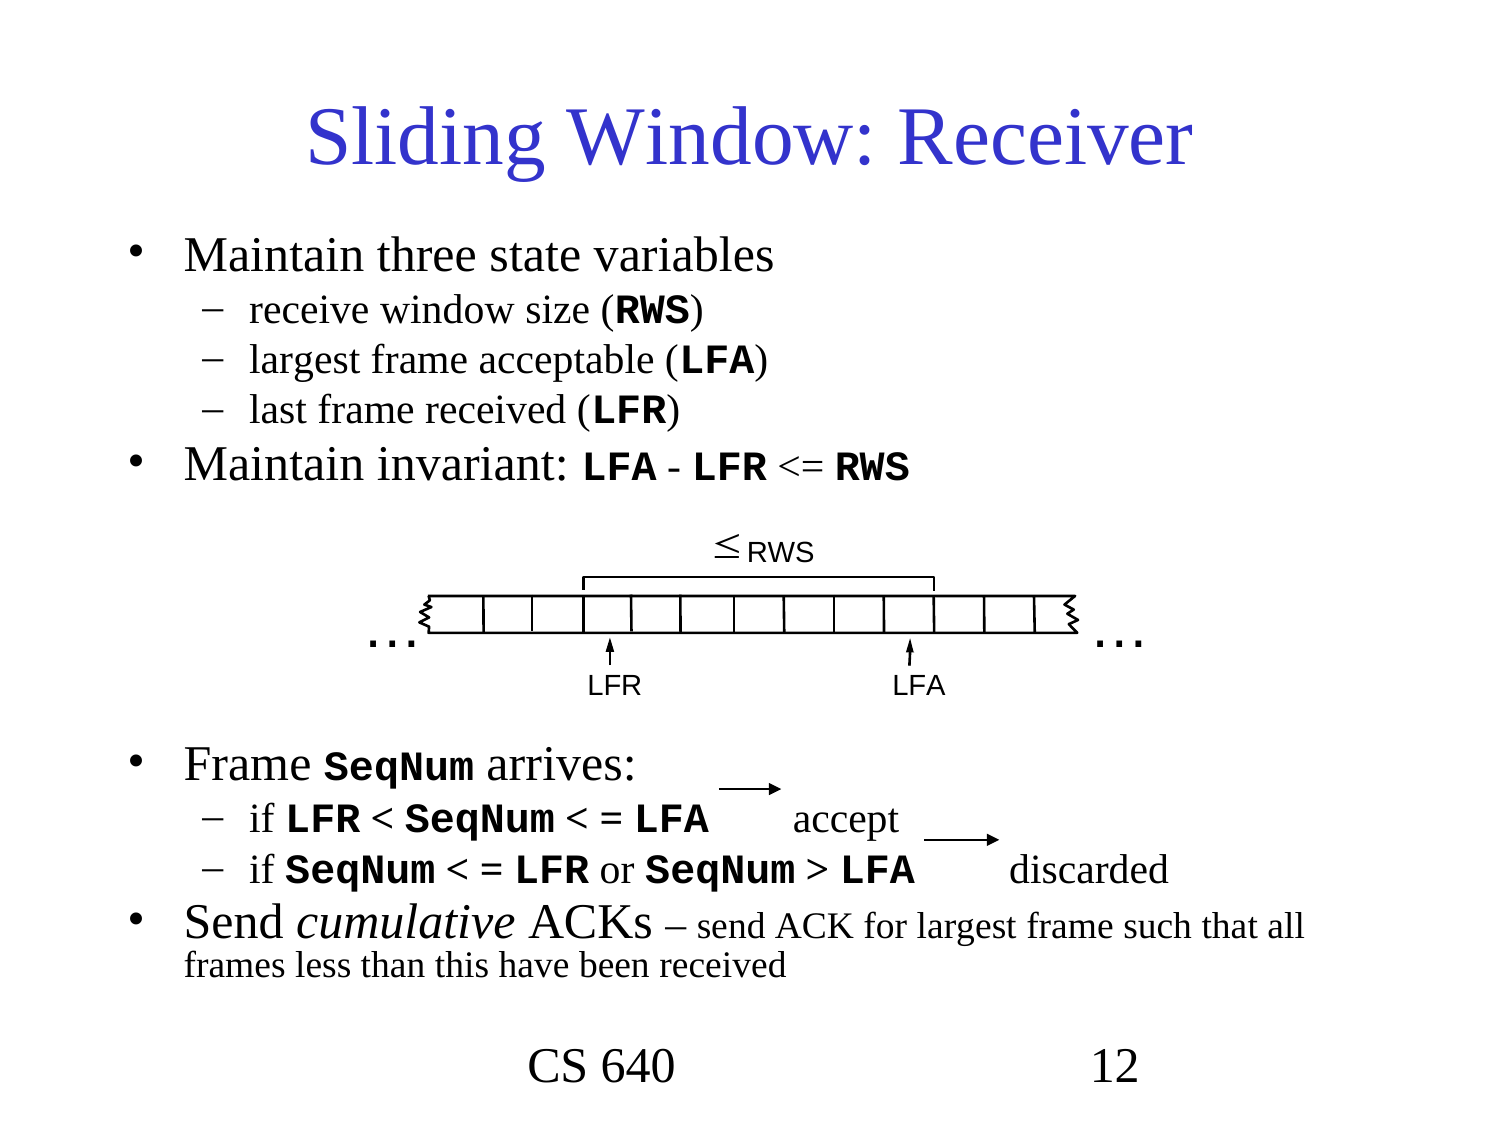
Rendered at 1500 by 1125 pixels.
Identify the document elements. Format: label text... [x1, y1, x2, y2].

text_box … [1089, 587, 1151, 661]
text_box [905, 638, 915, 653]
text_box RWS [738, 533, 816, 569]
text_box  [710, 516, 744, 567]
text_box … [362, 587, 423, 661]
text_box LFA [892, 665, 946, 701]
text_box  [720, 537, 738, 551]
list Maintain three state variables receive window size (RWS) largest frame acceptable (LFA) last frame received (LFR) Maintain invariant: LFA - LFR <= RWS Frame SeqNum arrives: if LFR < SeqNum < = LFA accept if SeqNum < = LFR or SeqNum > LFA discarded Send cumulative ACKs – send ACK for largest frame such that all frames less than this have been received [112, 224, 1388, 1043]
text_box [605, 637, 615, 652]
text_box LFR [587, 665, 643, 701]
title Sliding Window: Receiver [112, 37, 1388, 224]
